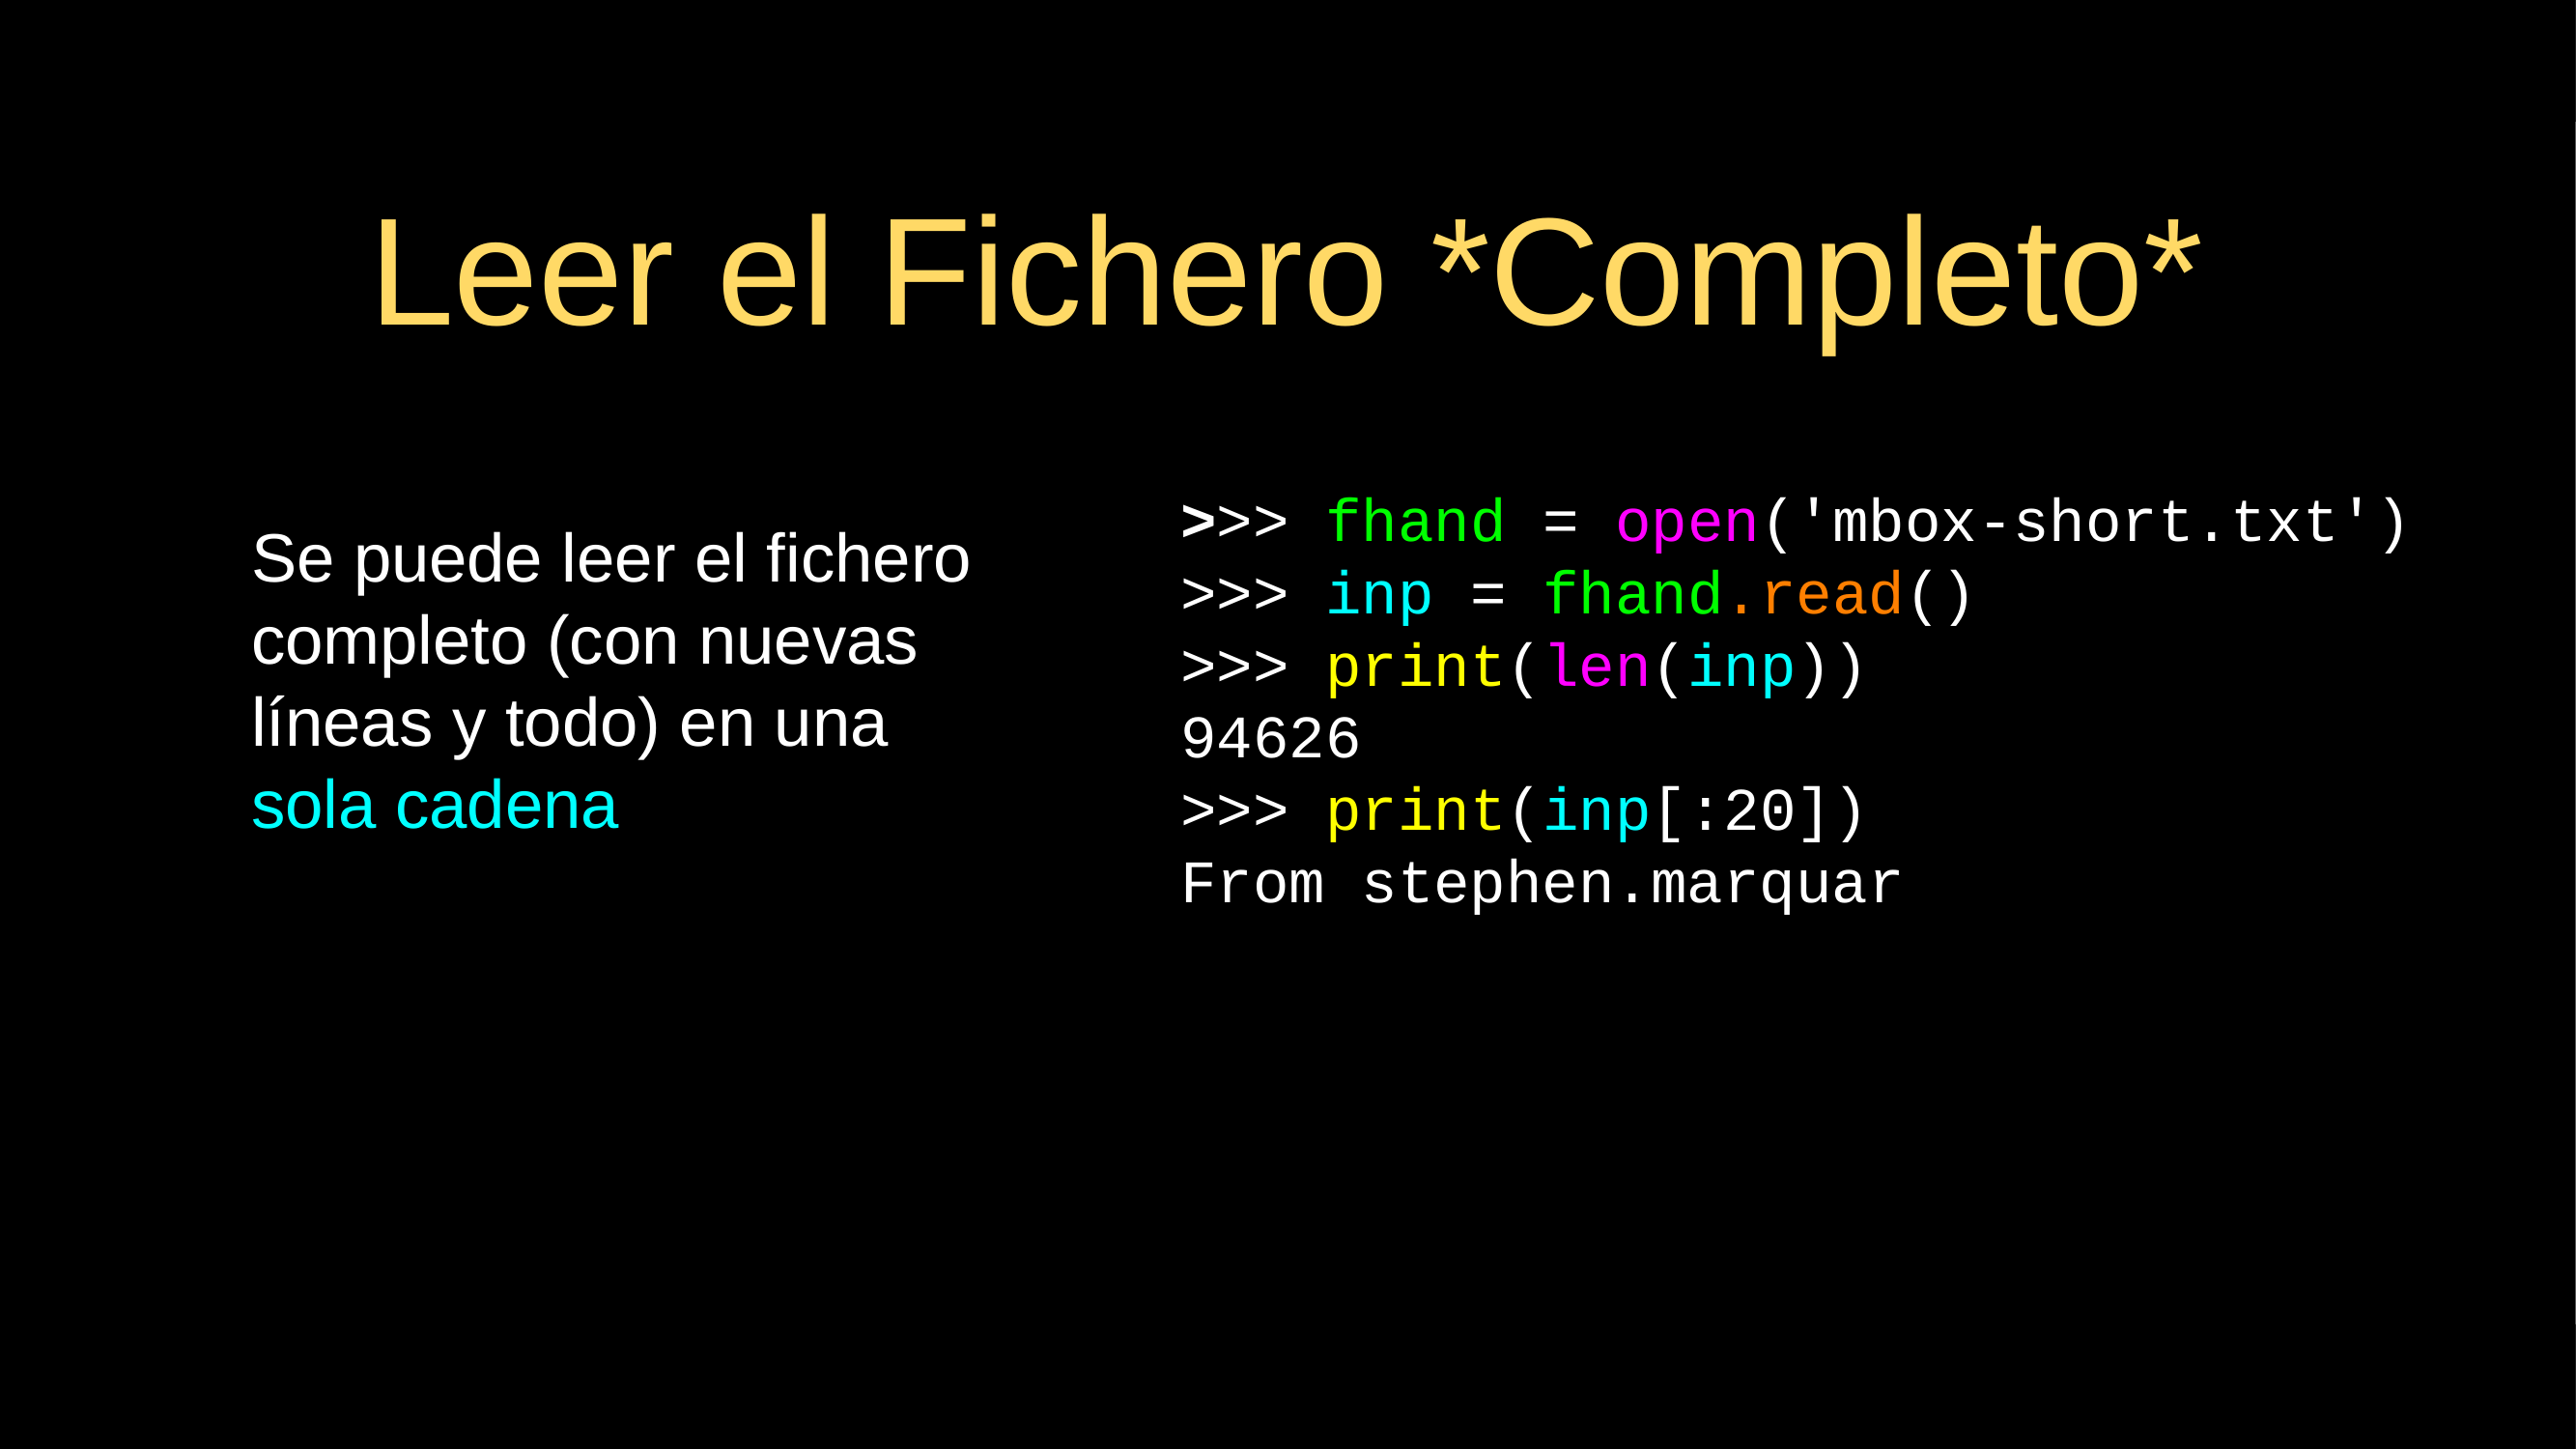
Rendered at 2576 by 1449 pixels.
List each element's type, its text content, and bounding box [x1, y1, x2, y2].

title Leer el Fichero *Completo* [183, 125, 2391, 403]
list Se puede leer el fichero completo (con nuevas líneas y todo) en una sola cadena [183, 412, 999, 943]
text_box >>> fhand = open('mbox-short.txt') >>> inp = fhand.read() >>> print(len(inp)) 94626 >>> print(inp[:20]) From stephen.marquar [1180, 423, 2493, 973]
